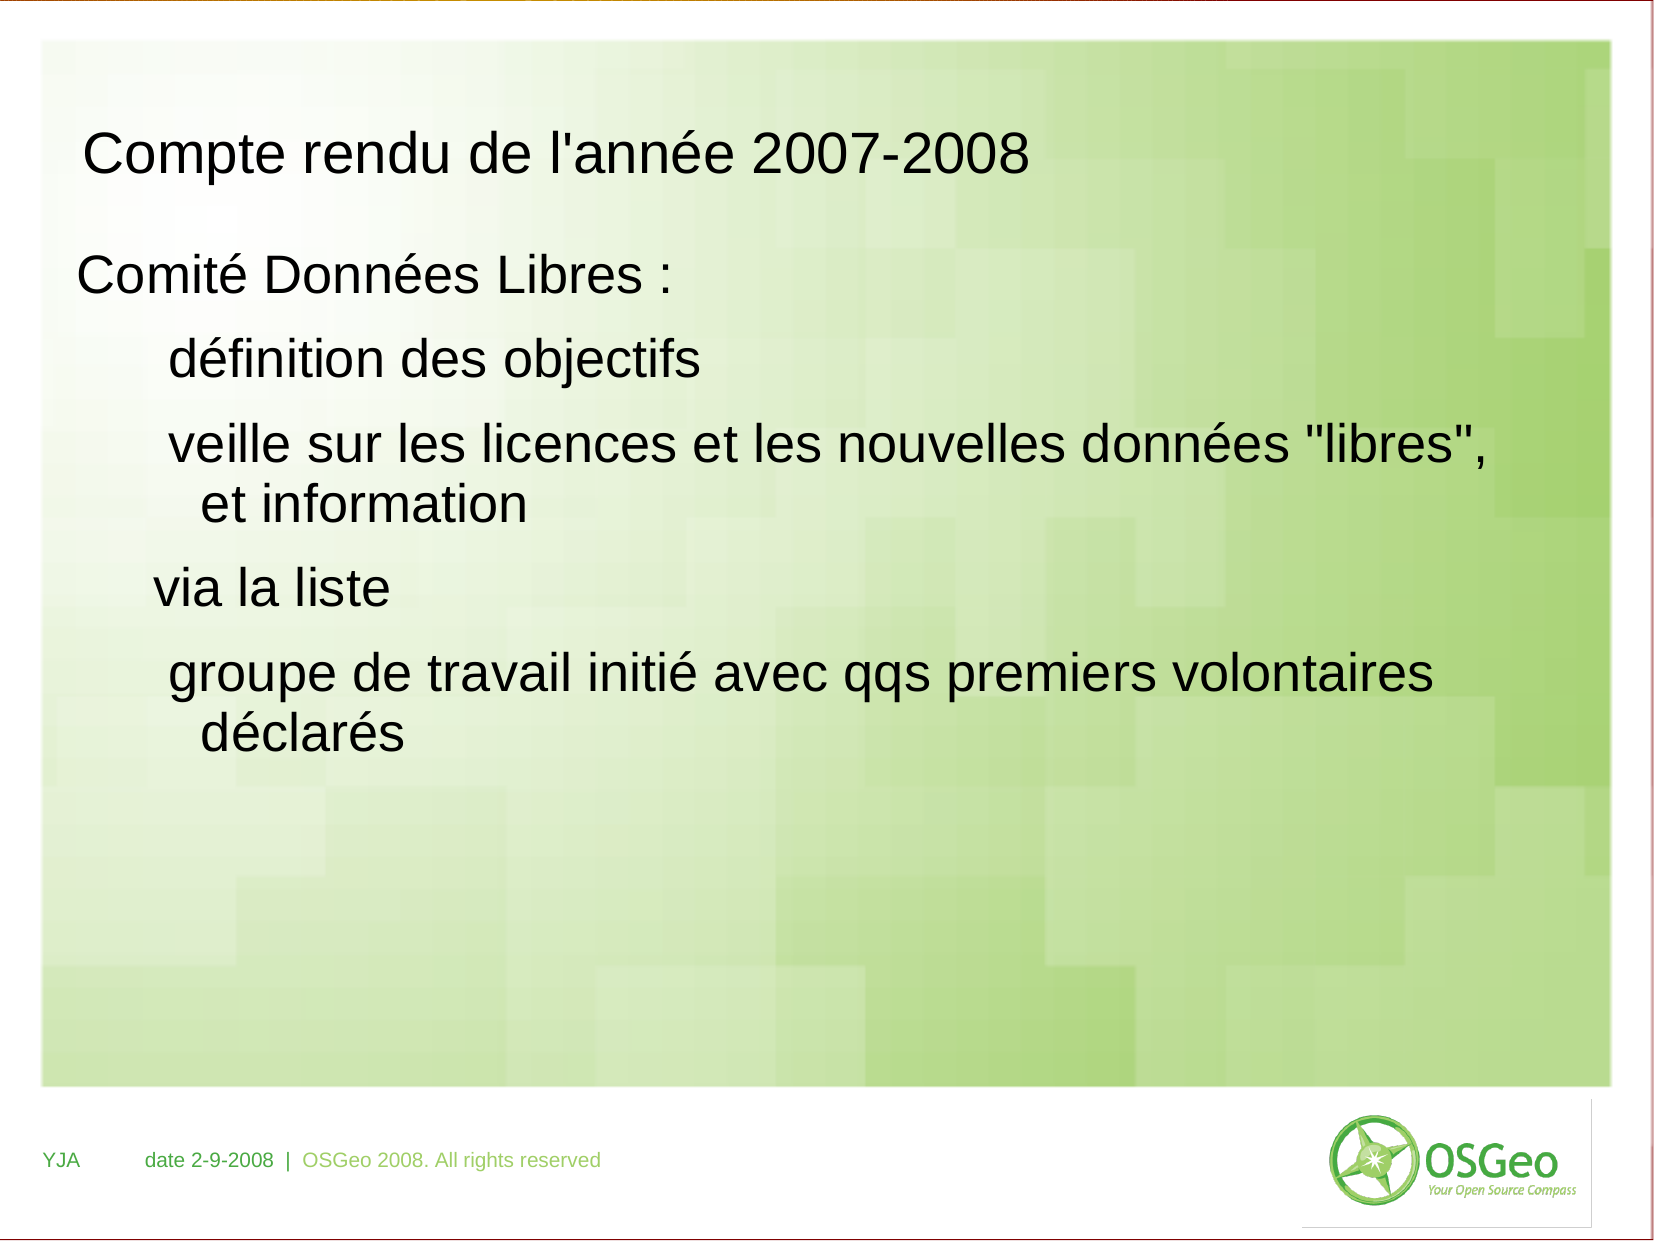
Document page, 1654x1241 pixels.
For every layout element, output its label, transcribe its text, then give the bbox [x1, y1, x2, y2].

picture [0, 1, 1654, 1239]
list Comité Données Libres : définition des objectifs veille sur les licences et les nouvelles données "libres", et information via la liste groupe de travail initié avec qqs premiers volontaires déclarés [59, 244, 1548, 1063]
title Compte rendu de l'année 2007-2008 [82, 49, 1571, 257]
